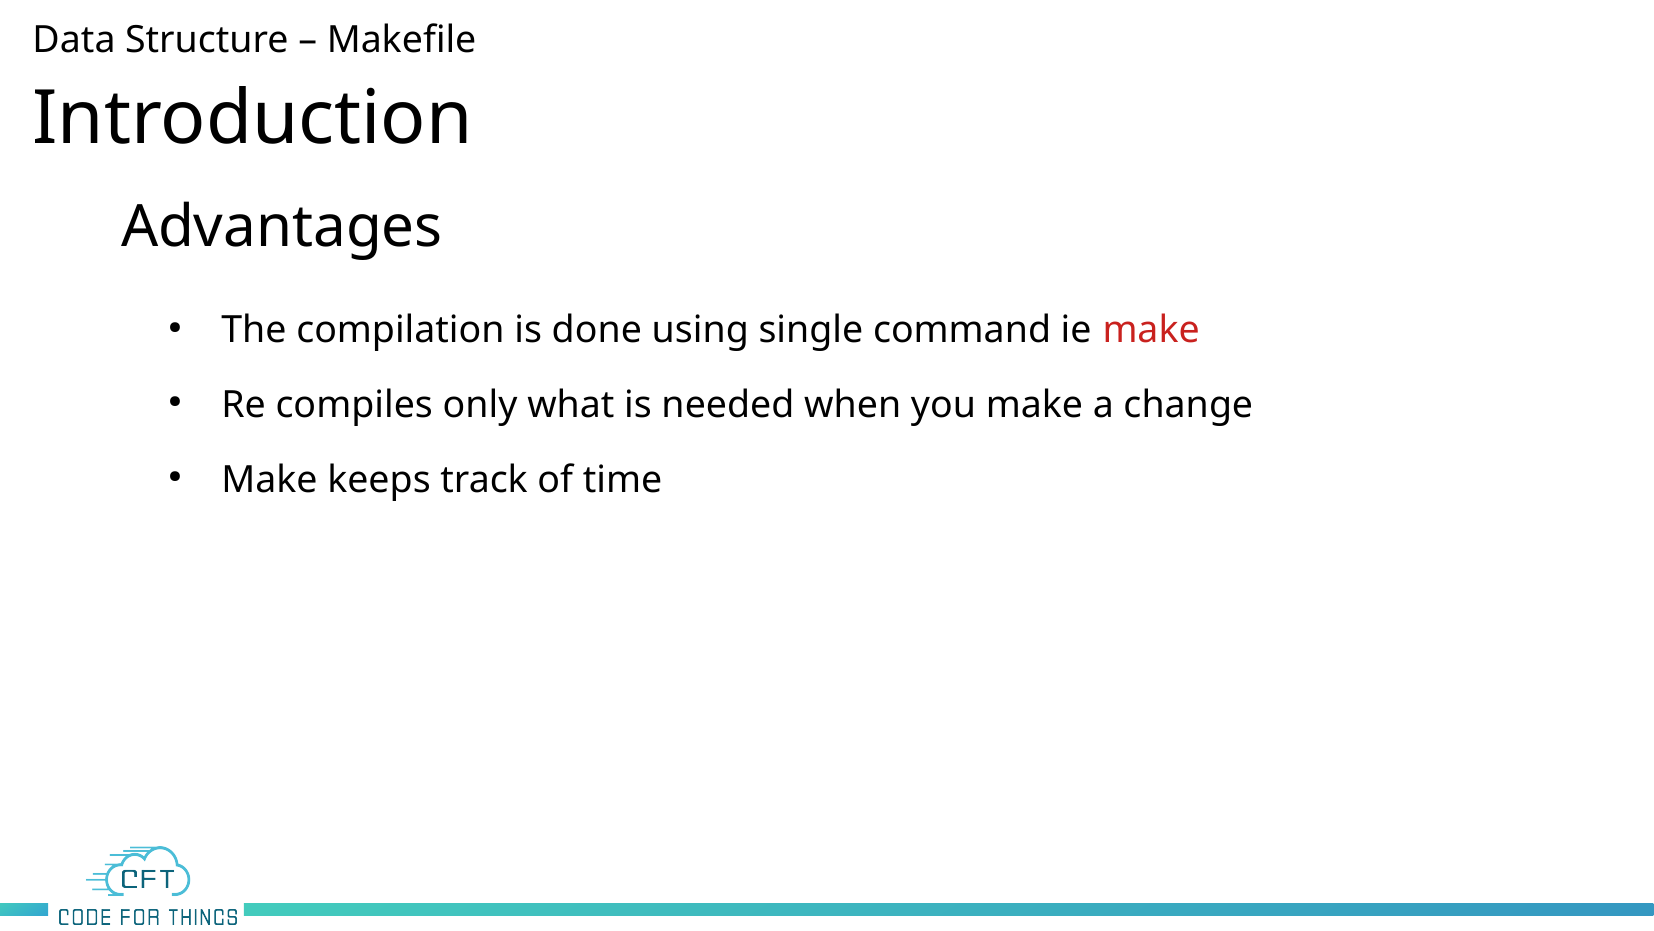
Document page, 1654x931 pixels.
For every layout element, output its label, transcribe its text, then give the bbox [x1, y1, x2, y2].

text_box The compilation is done using single command ie make Re compiles only what is needed when you make a change Make keeps track of time [135, 295, 1436, 489]
title Data Structure – Makefile Introduction [32, 12, 1184, 166]
picture [59, 846, 237, 925]
text_box Advantages [35, 177, 579, 260]
